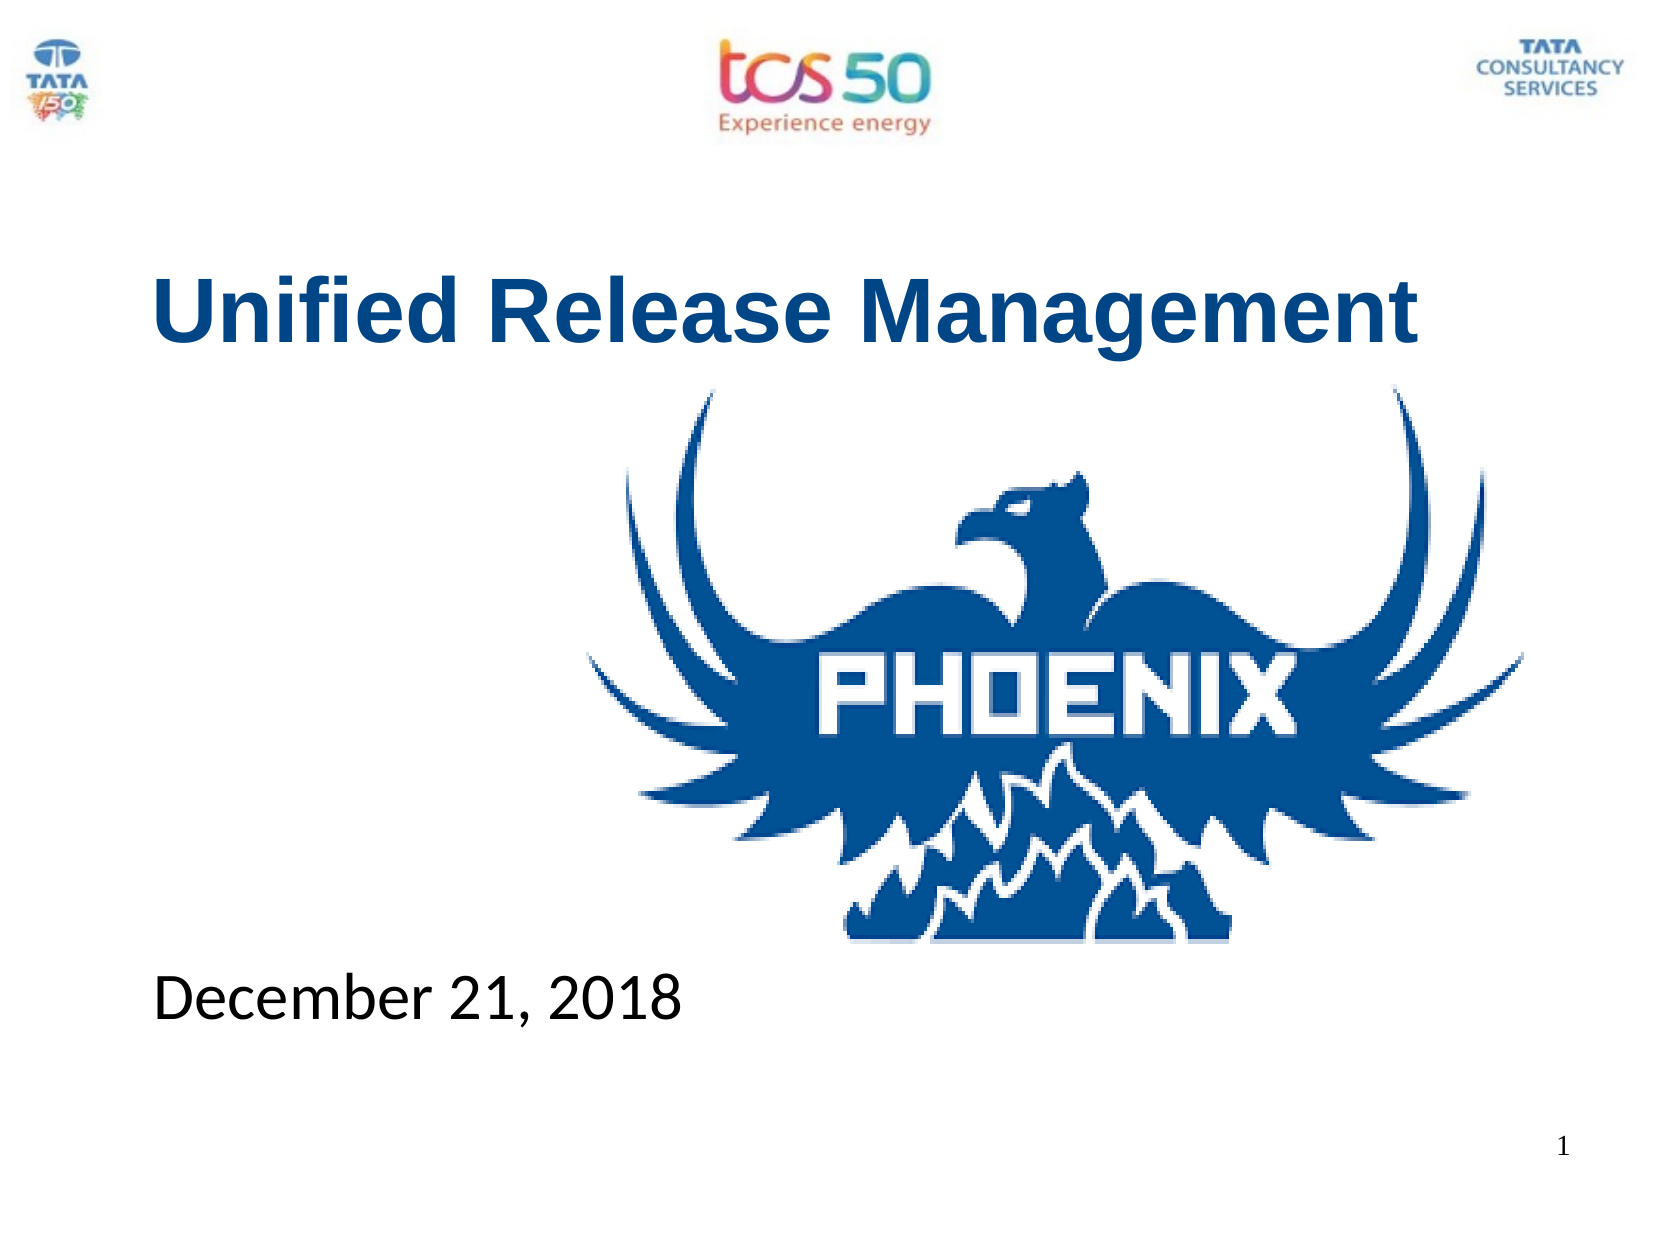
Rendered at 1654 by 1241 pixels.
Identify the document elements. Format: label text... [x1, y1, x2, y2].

list December 21, 2018 [82, 969, 745, 1164]
picture [11, 11, 1654, 149]
picture [555, 348, 1571, 981]
title Unified Release Management [106, 259, 1465, 568]
